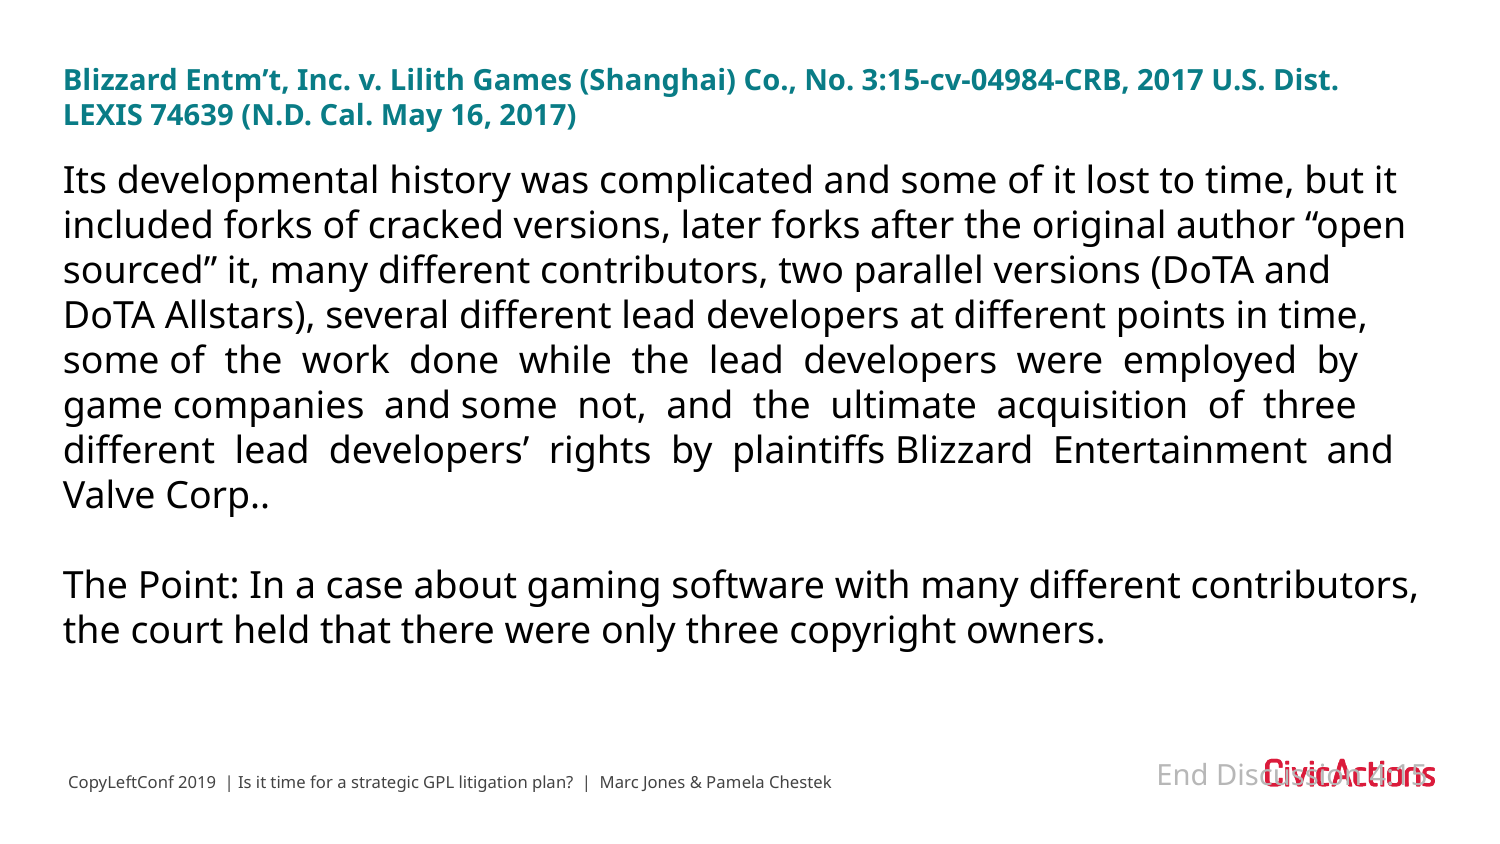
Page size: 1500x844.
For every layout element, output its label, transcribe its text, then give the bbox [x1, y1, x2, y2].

title Blizzard Entm’t, Inc. v. Lilith Games (Shanghai) Co., No. 3:15-cv-04984-CRB, 2017 U.S. Dist. LEXIS 74639 (N.D. Cal. May 16, 2017) [53, 51, 1438, 136]
picture [1265, 758, 1435, 787]
text_box CopyLeftConf 2019 | Is it time for a strategic GPL litigation plan? | Marc Jones & Pamela Chestek [53, 757, 1235, 796]
list Its developmental history was complicated and some of it lost to time, but it included forks of cracked versions, later forks after the original author “open sourced” it, many different contributors, two parallel versions (DoTA and DoTA Allstars), several different lead developers at different points in time, some of the work done while the lead developers were employed by game companies and some not, and the ultimate acquisition of three different lead developers’ rights by plaintiffs Blizzard Entertainment and Valve Corp.. The Point: In a case about gaming software with many different contributors, the court held that there were only three copyright owners. End Discussion 4:15 [53, 146, 1438, 758]
